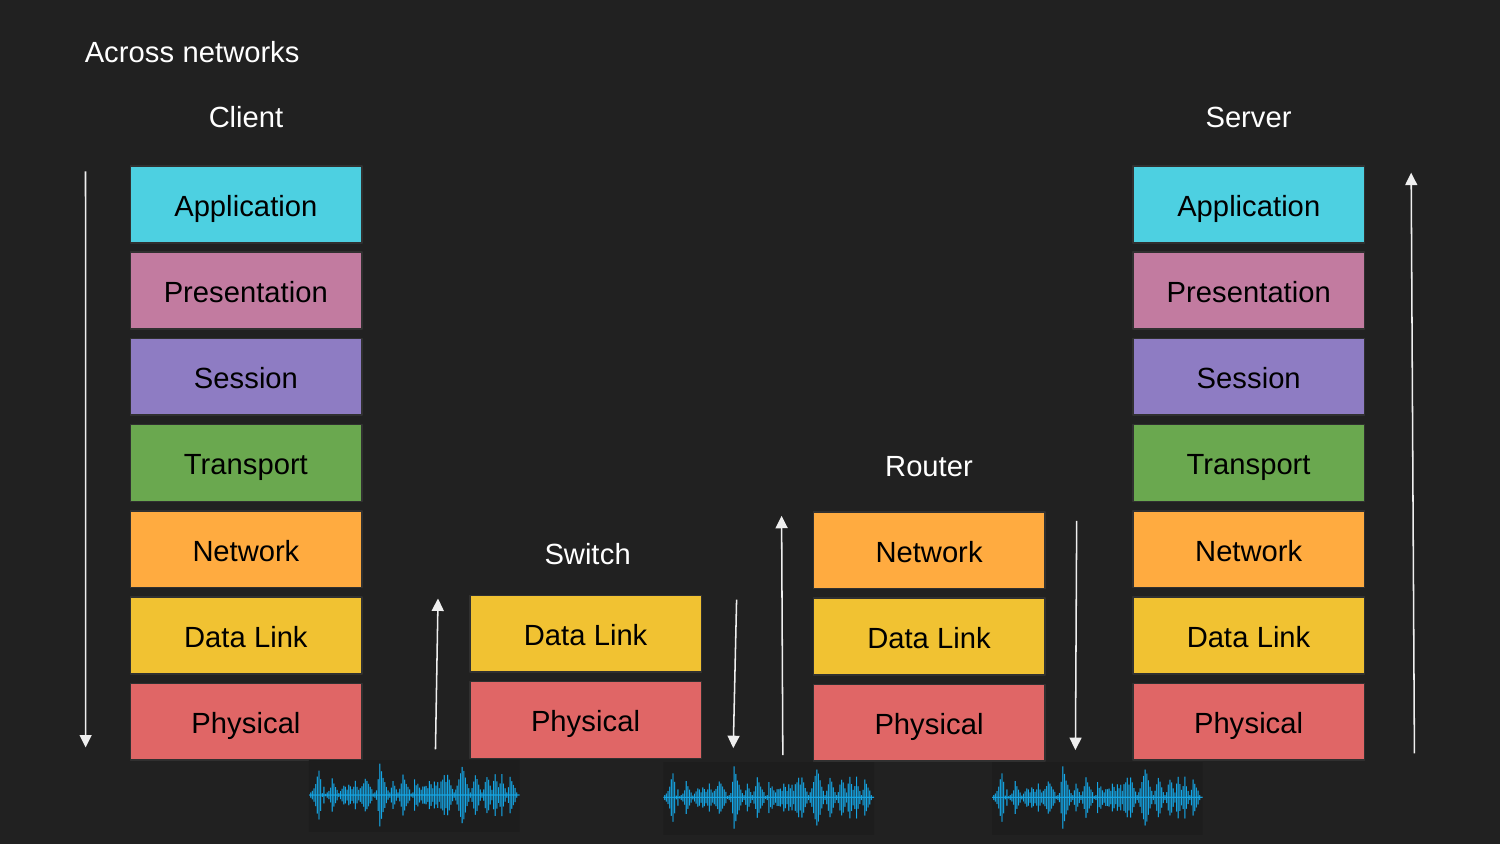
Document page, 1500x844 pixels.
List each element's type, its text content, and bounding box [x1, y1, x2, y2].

text_box Transport [130, 424, 362, 502]
text_box Application [1133, 166, 1365, 243]
text_box Network [813, 511, 1045, 589]
text_box Physical [813, 684, 1045, 762]
text_box Session [130, 338, 362, 416]
text_box Switch [501, 520, 674, 586]
text_box Network [130, 510, 362, 588]
text_box Presentation [130, 252, 362, 329]
text_box Presentation [1133, 252, 1365, 329]
text_box Physical [469, 681, 702, 759]
text_box Data Link [469, 595, 702, 673]
picture [308, 760, 520, 832]
text_box Data Link [130, 597, 362, 674]
text_box Data Link [1133, 597, 1365, 674]
text_box Session [1133, 338, 1365, 416]
text_box Physical [1133, 683, 1365, 761]
text_box Across networks [69, 17, 687, 83]
text_box Physical [130, 683, 362, 761]
picture [992, 762, 1203, 835]
text_box Transport [1133, 424, 1365, 502]
text_box Network [1133, 510, 1365, 588]
text_box Server [1163, 83, 1335, 149]
text_box Data Link [813, 598, 1045, 675]
picture [663, 762, 875, 835]
text_box Client [160, 83, 332, 149]
text_box Application [130, 166, 362, 243]
text_box Router [843, 432, 1015, 498]
